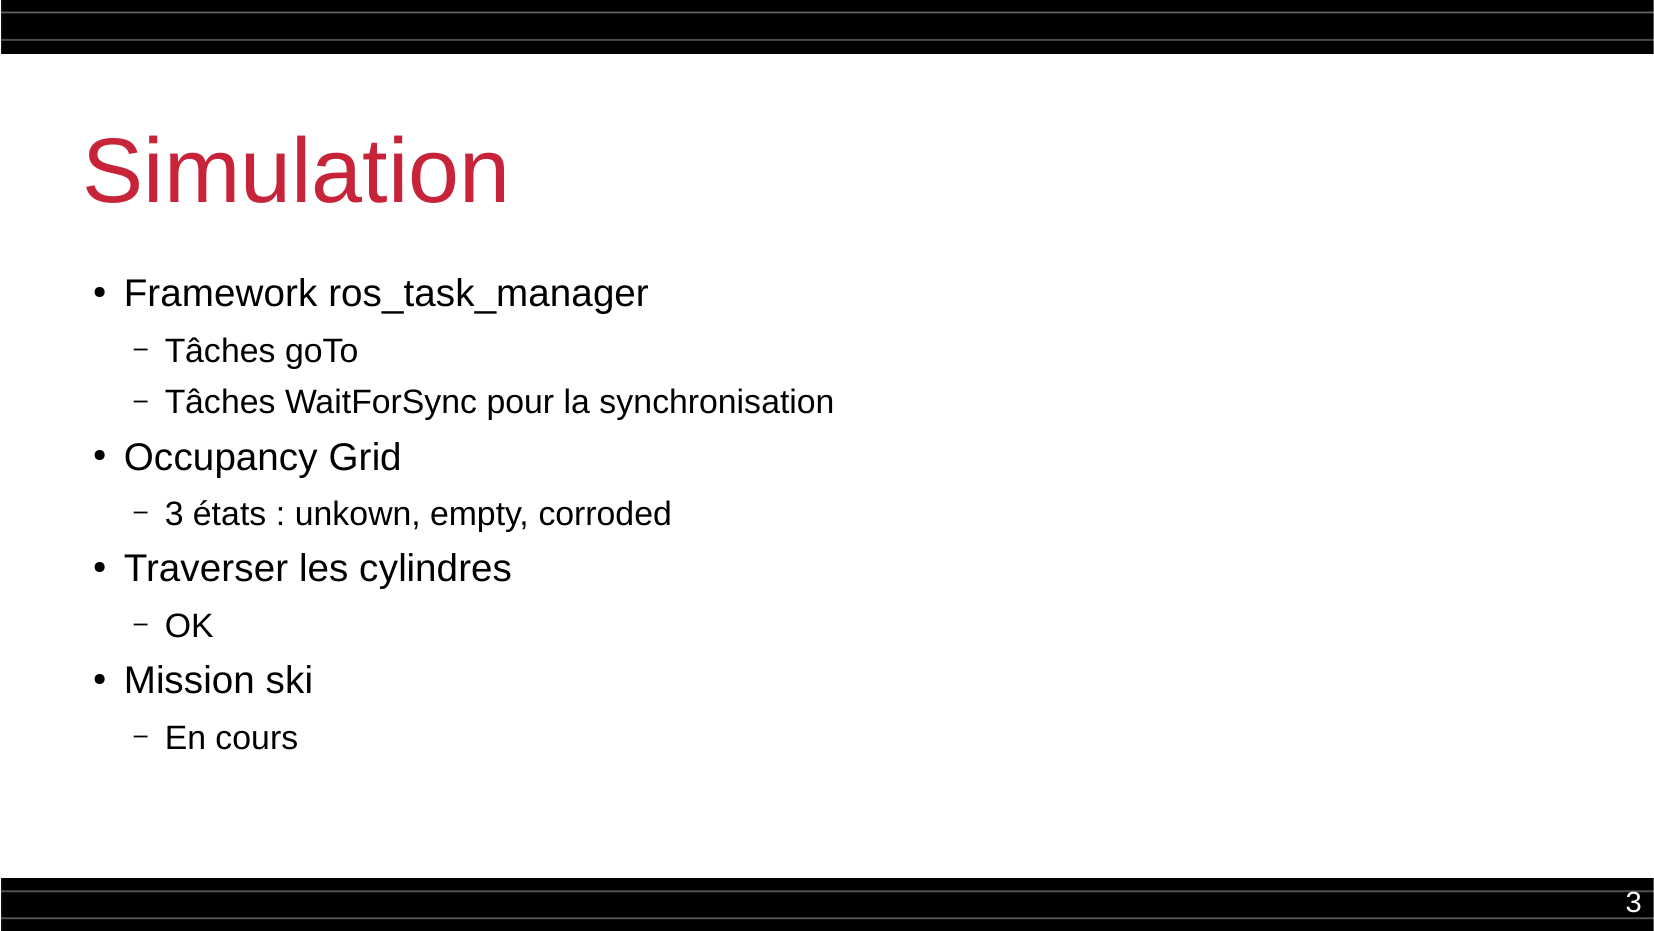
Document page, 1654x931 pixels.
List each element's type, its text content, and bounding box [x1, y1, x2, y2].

list Framework ros_task_manager Tâches goTo Tâches WaitForSync pour la synchronisation Occupancy Grid 3 états : unkown, empty, corroded Traverser les cylindres OK Mission ski En cours [82, 271, 1571, 758]
picture [1, 878, 1654, 931]
title Simulation [82, 92, 1571, 249]
picture [1, 0, 1654, 54]
